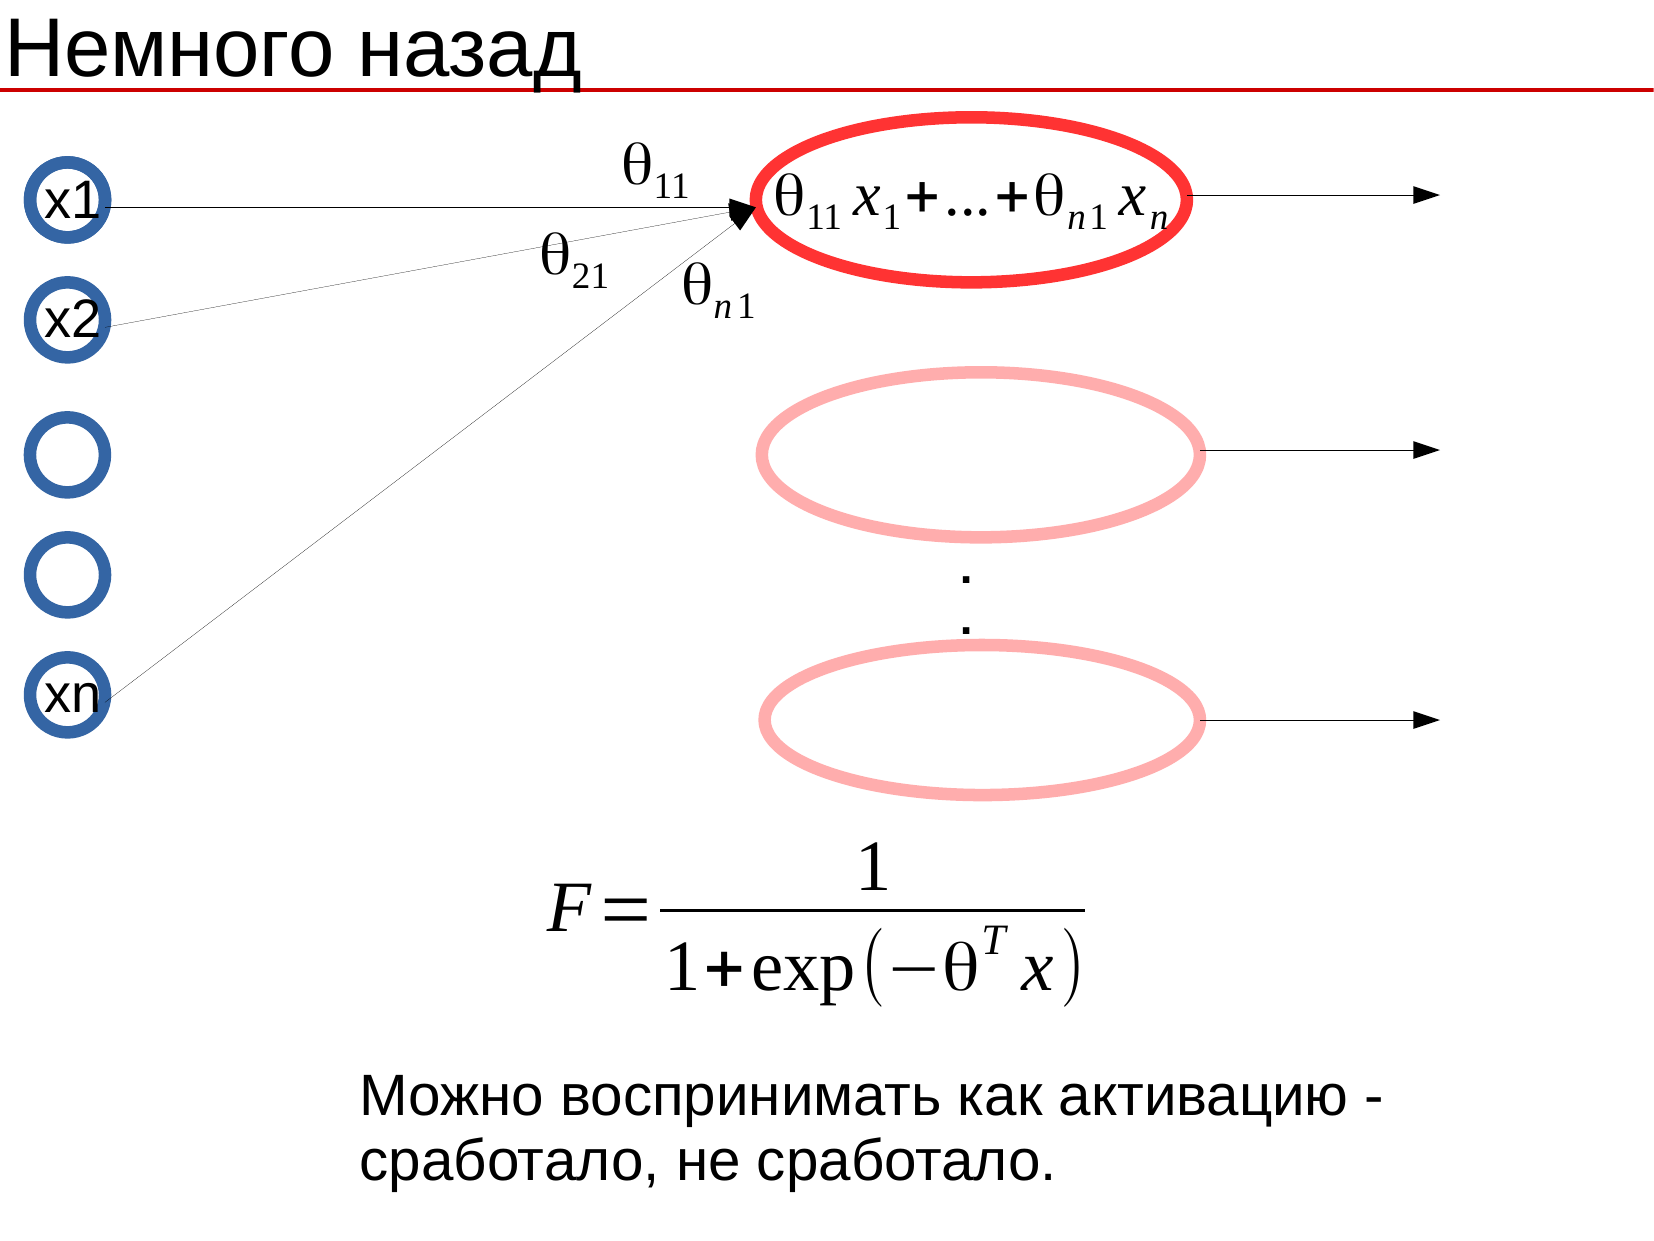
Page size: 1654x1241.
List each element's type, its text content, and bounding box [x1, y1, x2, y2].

chart [675, 259, 762, 328]
text_box x2 [30, 280, 145, 418]
chart [537, 825, 1096, 1011]
text_box xn [30, 655, 145, 793]
chart [767, 159, 1175, 238]
text_box x1 [30, 162, 145, 280]
chart [615, 139, 696, 208]
title Немного назад [4, 0, 1276, 94]
chart [533, 229, 616, 298]
text_box . . [945, 534, 1156, 652]
text_box Можно воспринимать как активацию - сработало, не сработало. [345, 1055, 1441, 1201]
